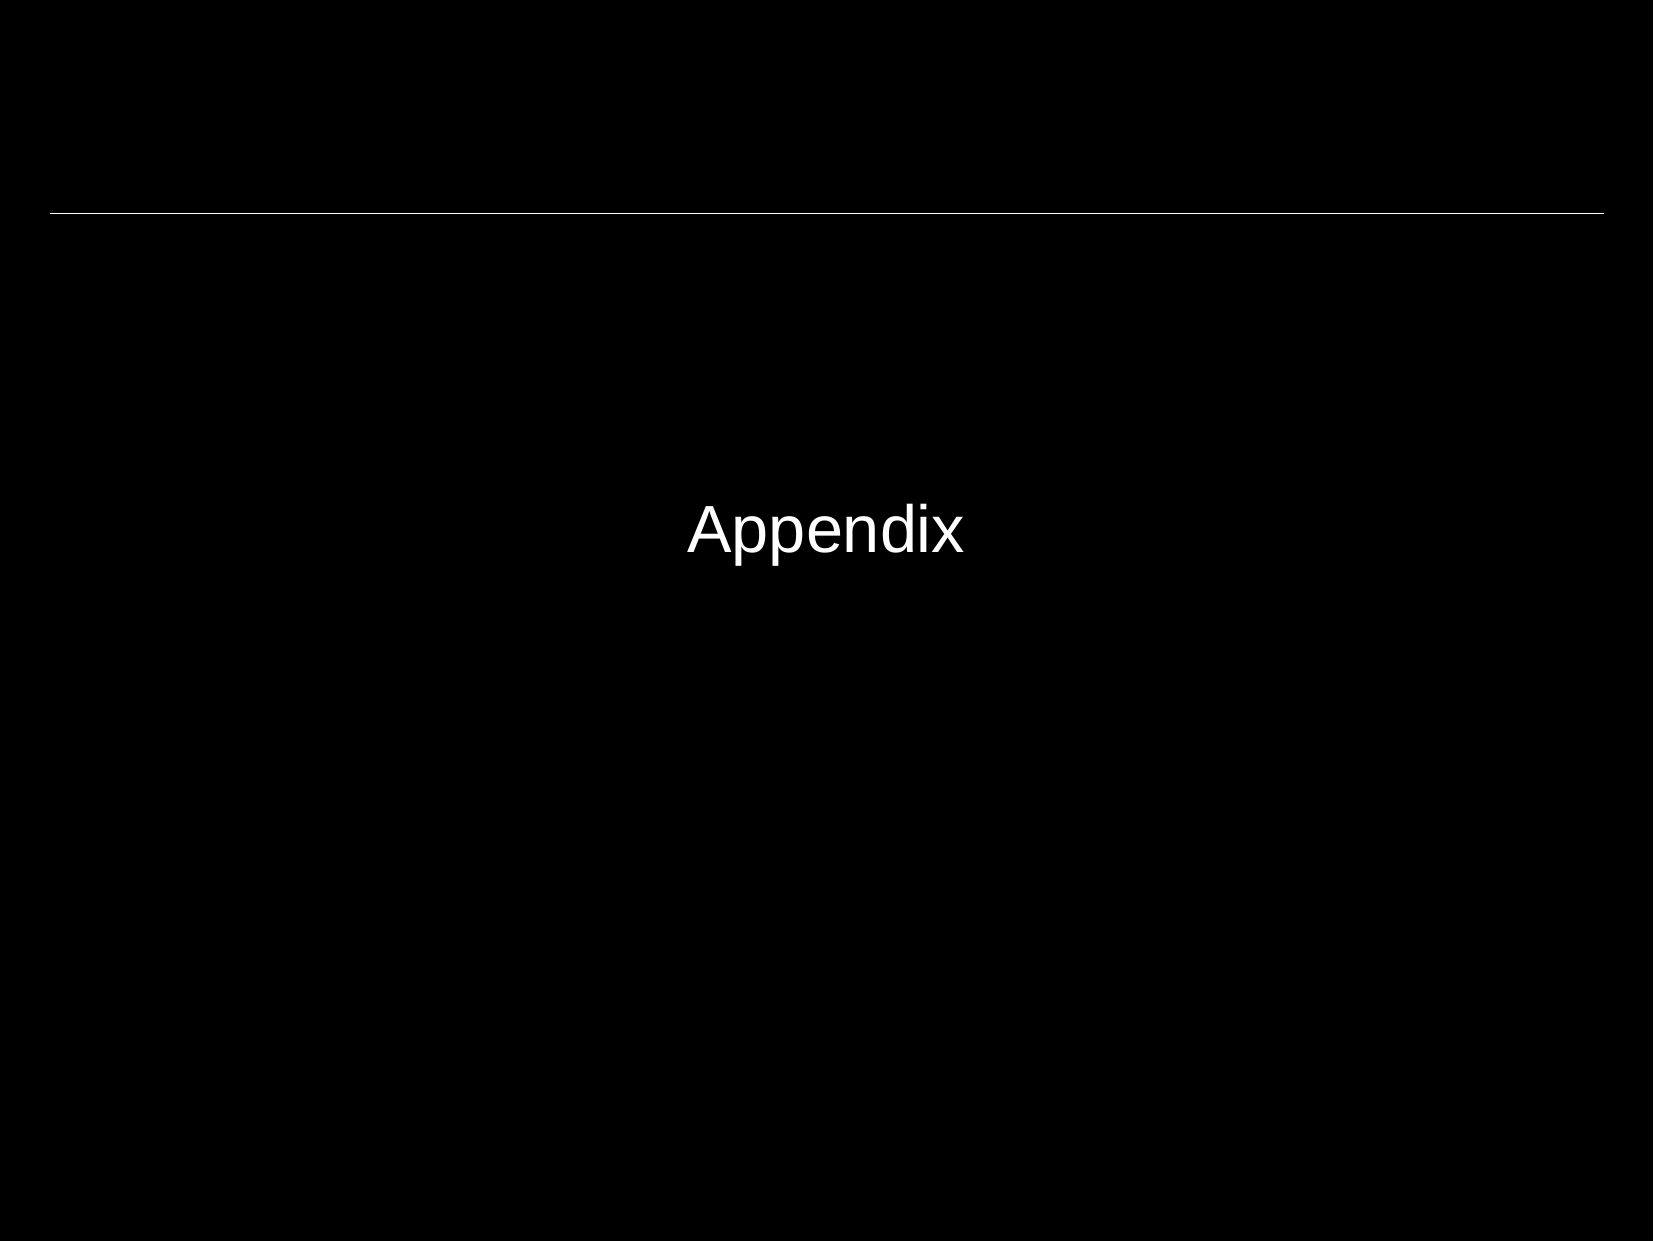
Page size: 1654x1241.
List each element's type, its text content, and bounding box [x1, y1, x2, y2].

subtitle Appendix [82, 49, 1571, 1010]
